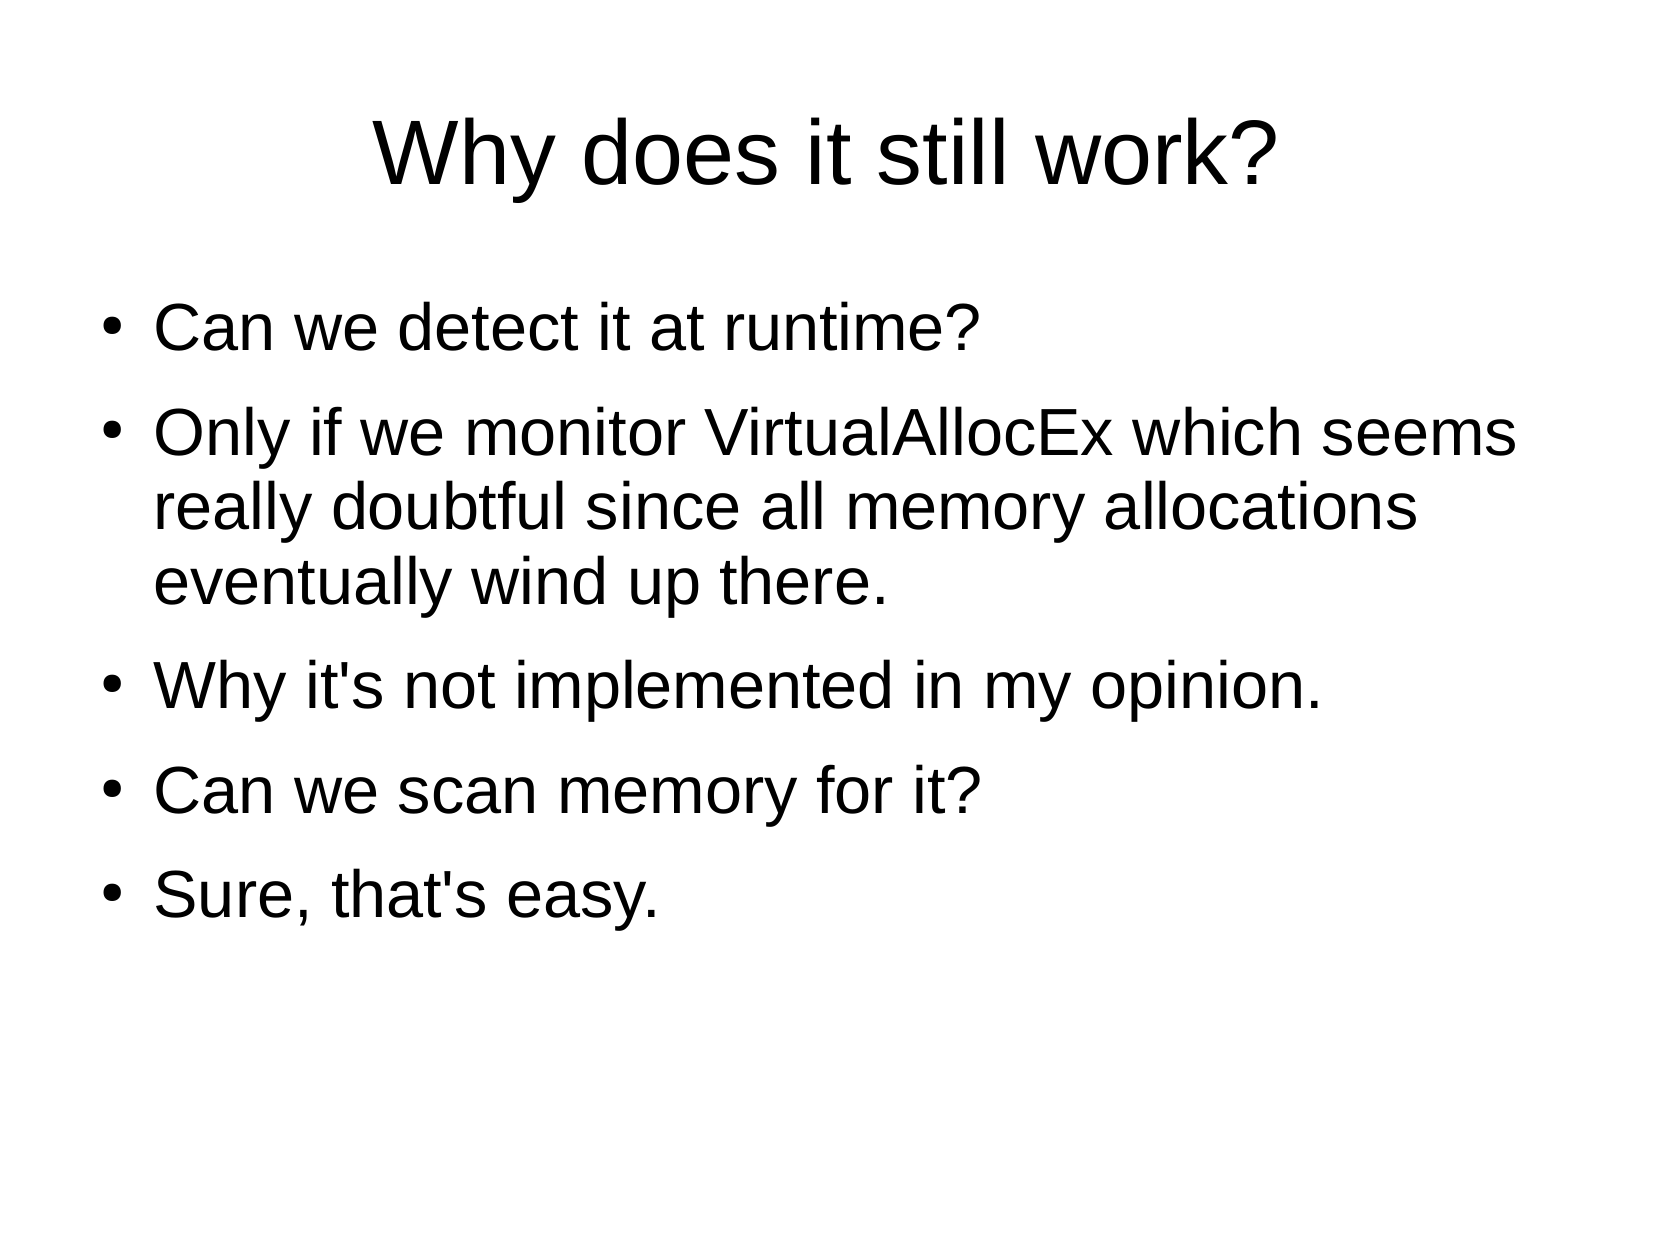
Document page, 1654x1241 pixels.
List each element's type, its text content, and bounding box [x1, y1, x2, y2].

title Why does it still work? [82, 49, 1571, 257]
list Can we detect it at runtime? Only if we monitor VirtualAllocEx which seems really doubtful since all memory allocations eventually wind up there. Why it's not implemented in my opinion. Can we scan memory for it? Sure, that's easy. [82, 290, 1538, 1010]
